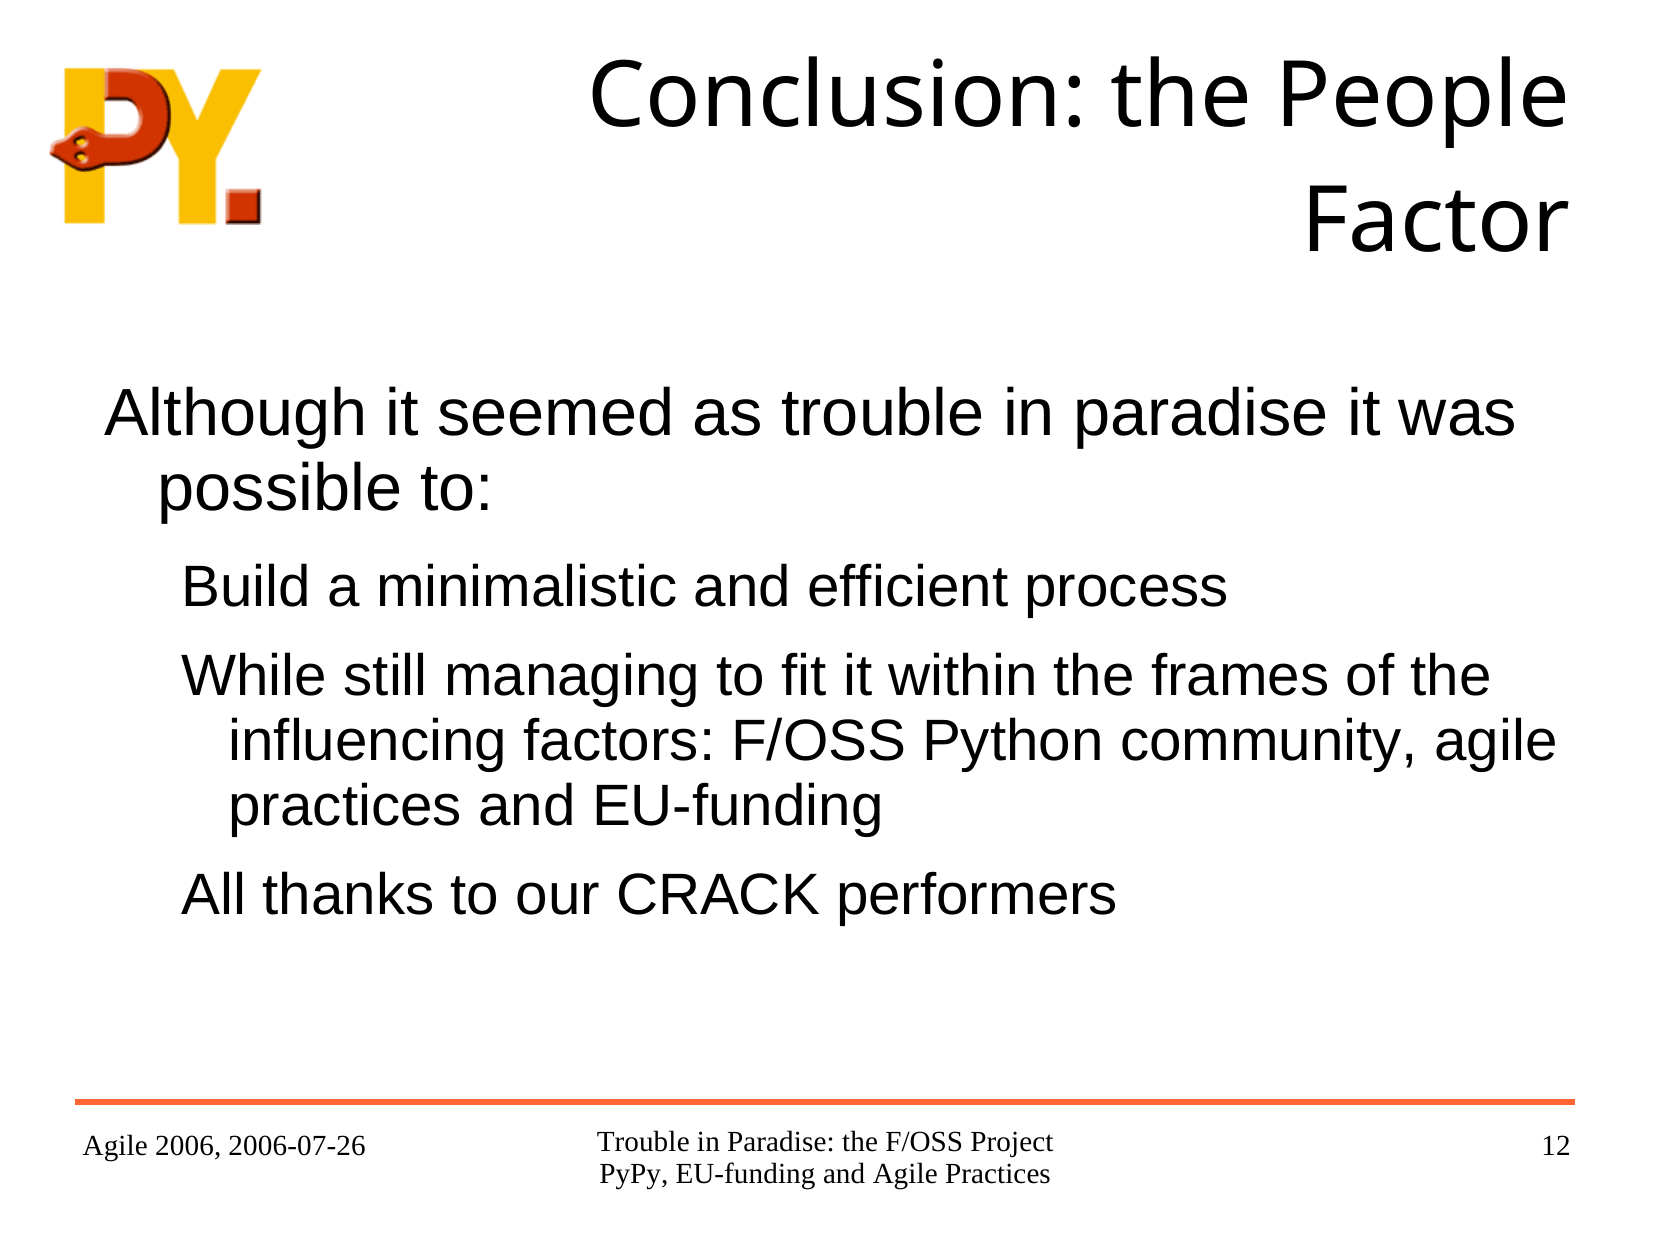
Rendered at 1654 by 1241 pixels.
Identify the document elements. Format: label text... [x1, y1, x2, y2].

picture [49, 67, 263, 225]
list Although it seemed as trouble in paradise it was possible to: Build a minimalistic and efficient process While still managing to fit it within the frames of the influencing factors: F/OSS Python community, agile practices and EU-funding All thanks to our CRACK performers [86, 375, 1576, 926]
title Conclusion: the People Factor [337, 49, 1571, 257]
